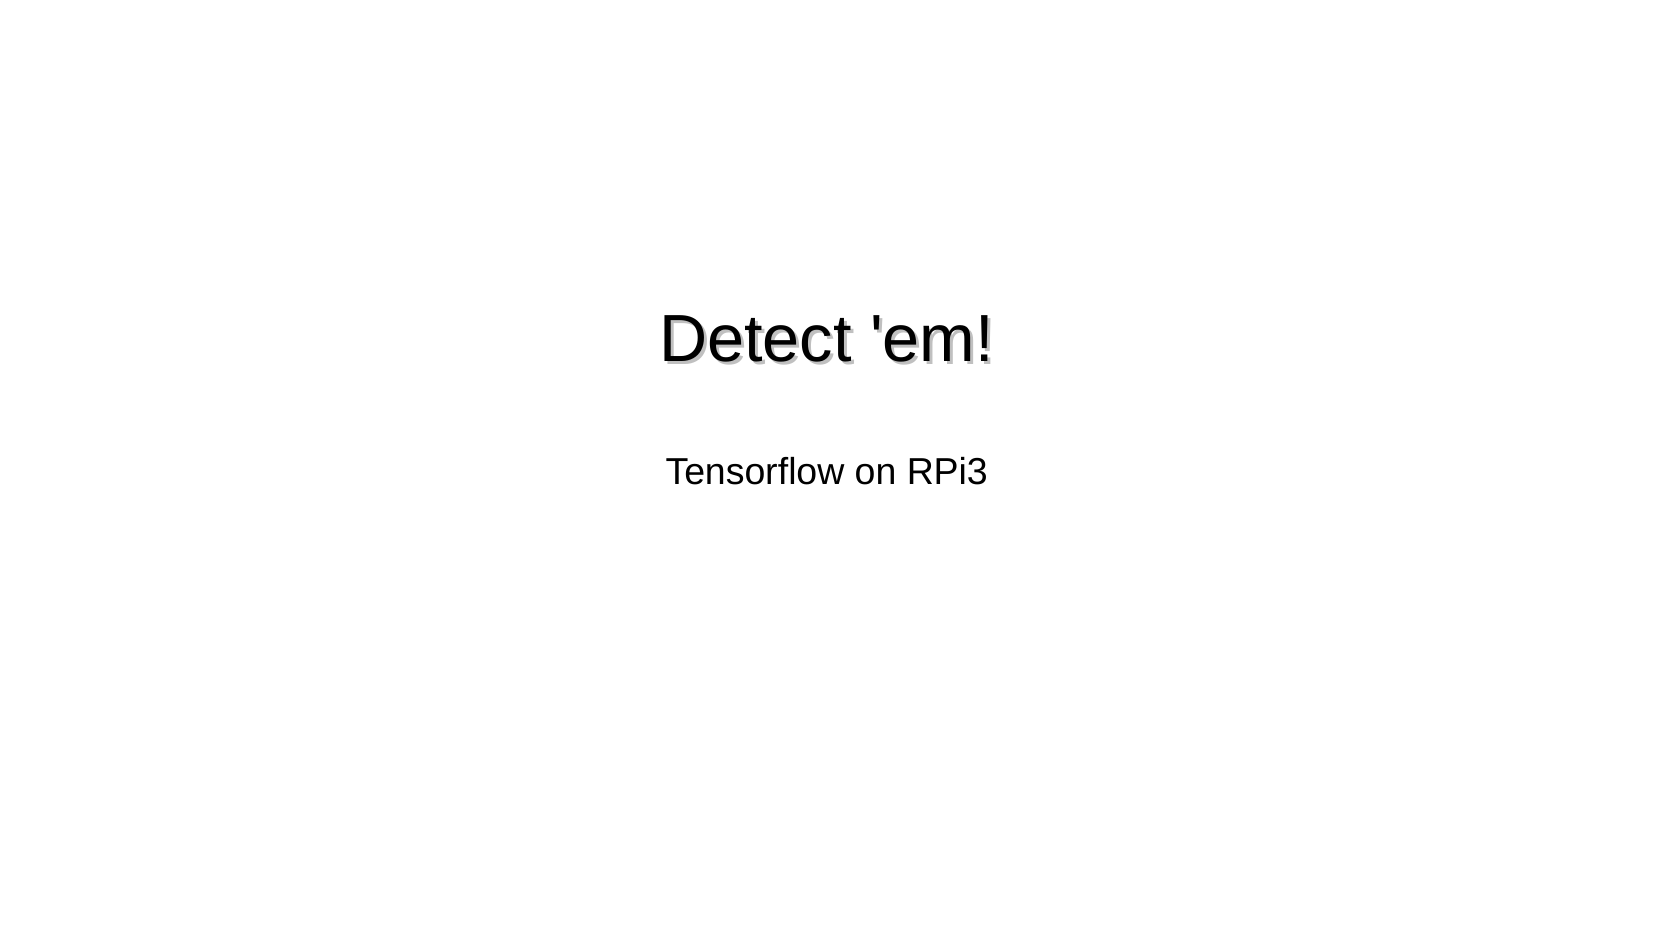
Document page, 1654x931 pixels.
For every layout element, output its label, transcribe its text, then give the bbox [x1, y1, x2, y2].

subtitle Detect 'em! Tensorflow on RPi3 [82, 37, 1571, 757]
